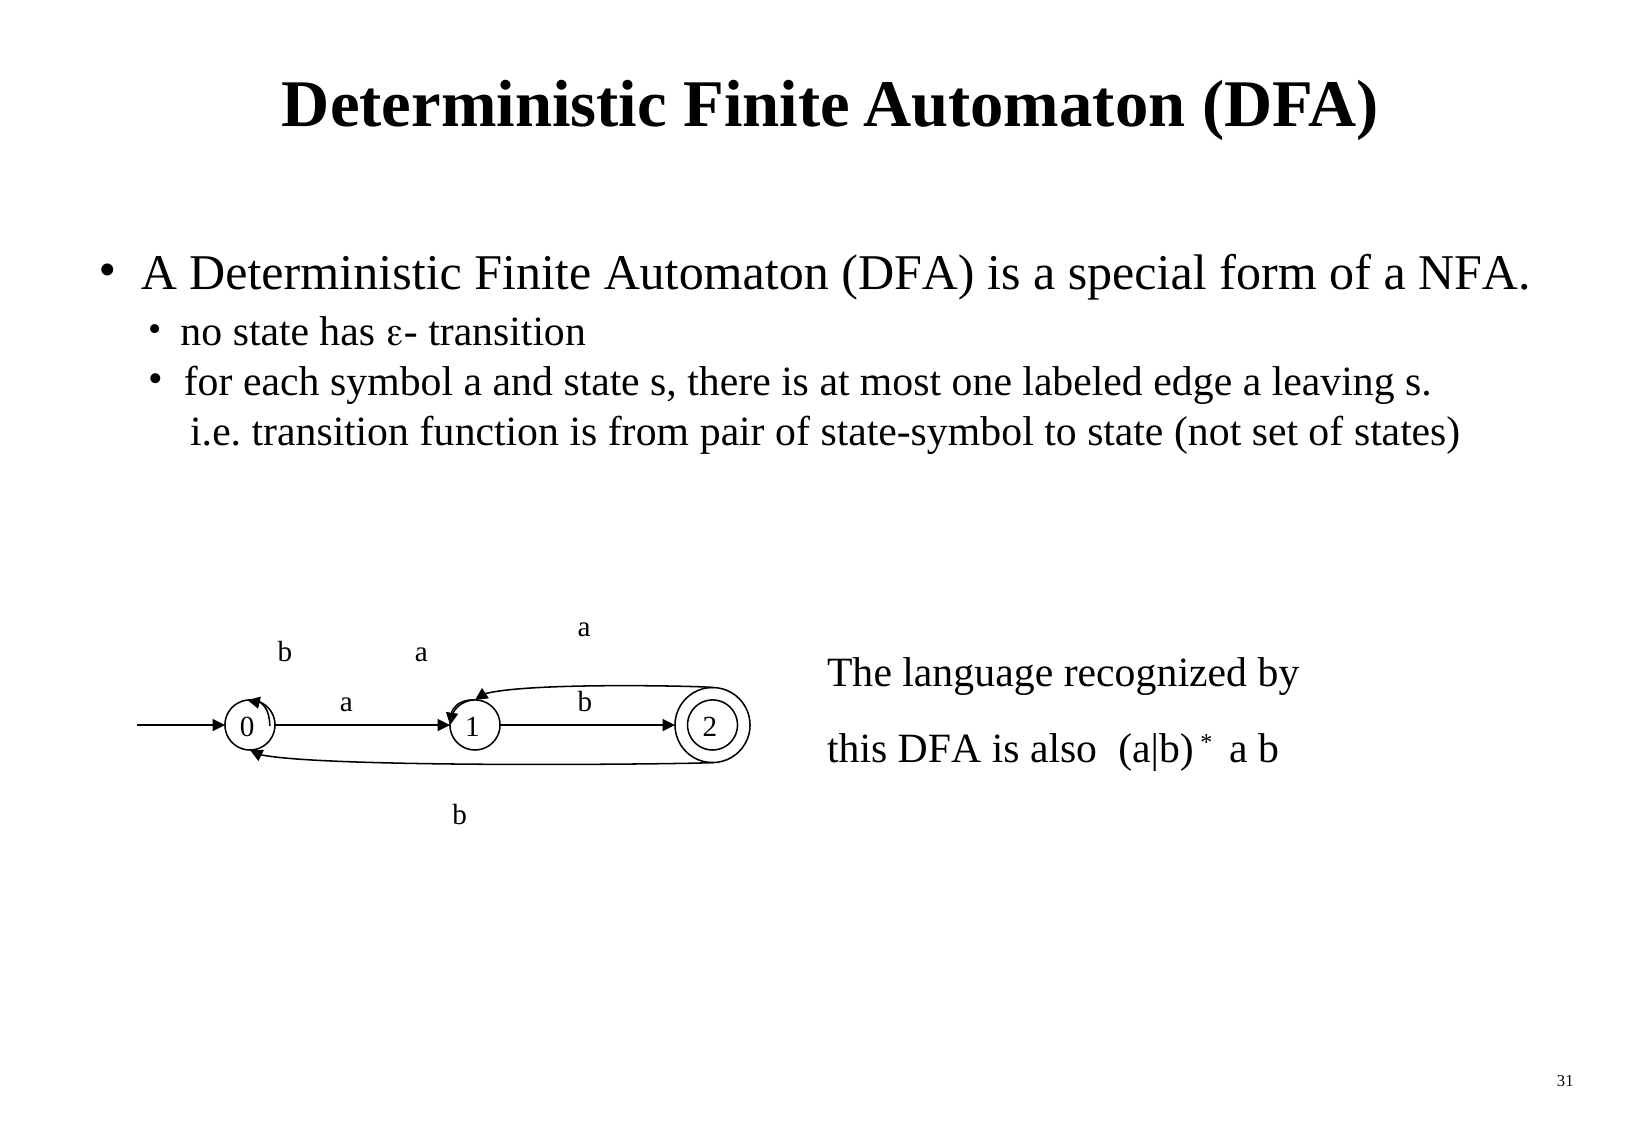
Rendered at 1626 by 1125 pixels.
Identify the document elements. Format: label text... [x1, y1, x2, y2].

text_box b [562, 674, 608, 726]
text_box 1 [450, 699, 495, 751]
text_box b [437, 787, 483, 838]
text_box b [262, 624, 308, 676]
text_box <number> [1250, 1062, 1589, 1101]
text_box 0 [261, 699, 270, 714]
text_box a [325, 674, 368, 726]
text_box 1 [450, 699, 465, 712]
text_box 0 [225, 699, 270, 751]
text_box a [562, 599, 606, 651]
text_box a [400, 624, 443, 676]
text_box The language recognized by this DFA is also (a|b) * a b [812, 637, 1476, 786]
text_box A Deterministic Finite Automaton (DFA) is a special form of a NFA. [83, 231, 1547, 308]
text_box 2 [687, 699, 733, 751]
title Deterministic Finite Automaton (DFA) [62, 24, 1600, 175]
text_box no state has - transition for each symbol a and state s, there is at most one labeled edge a leaving s. i.e. transition function is from pair of state-symbol to state (not set of states) [133, 295, 1488, 462]
